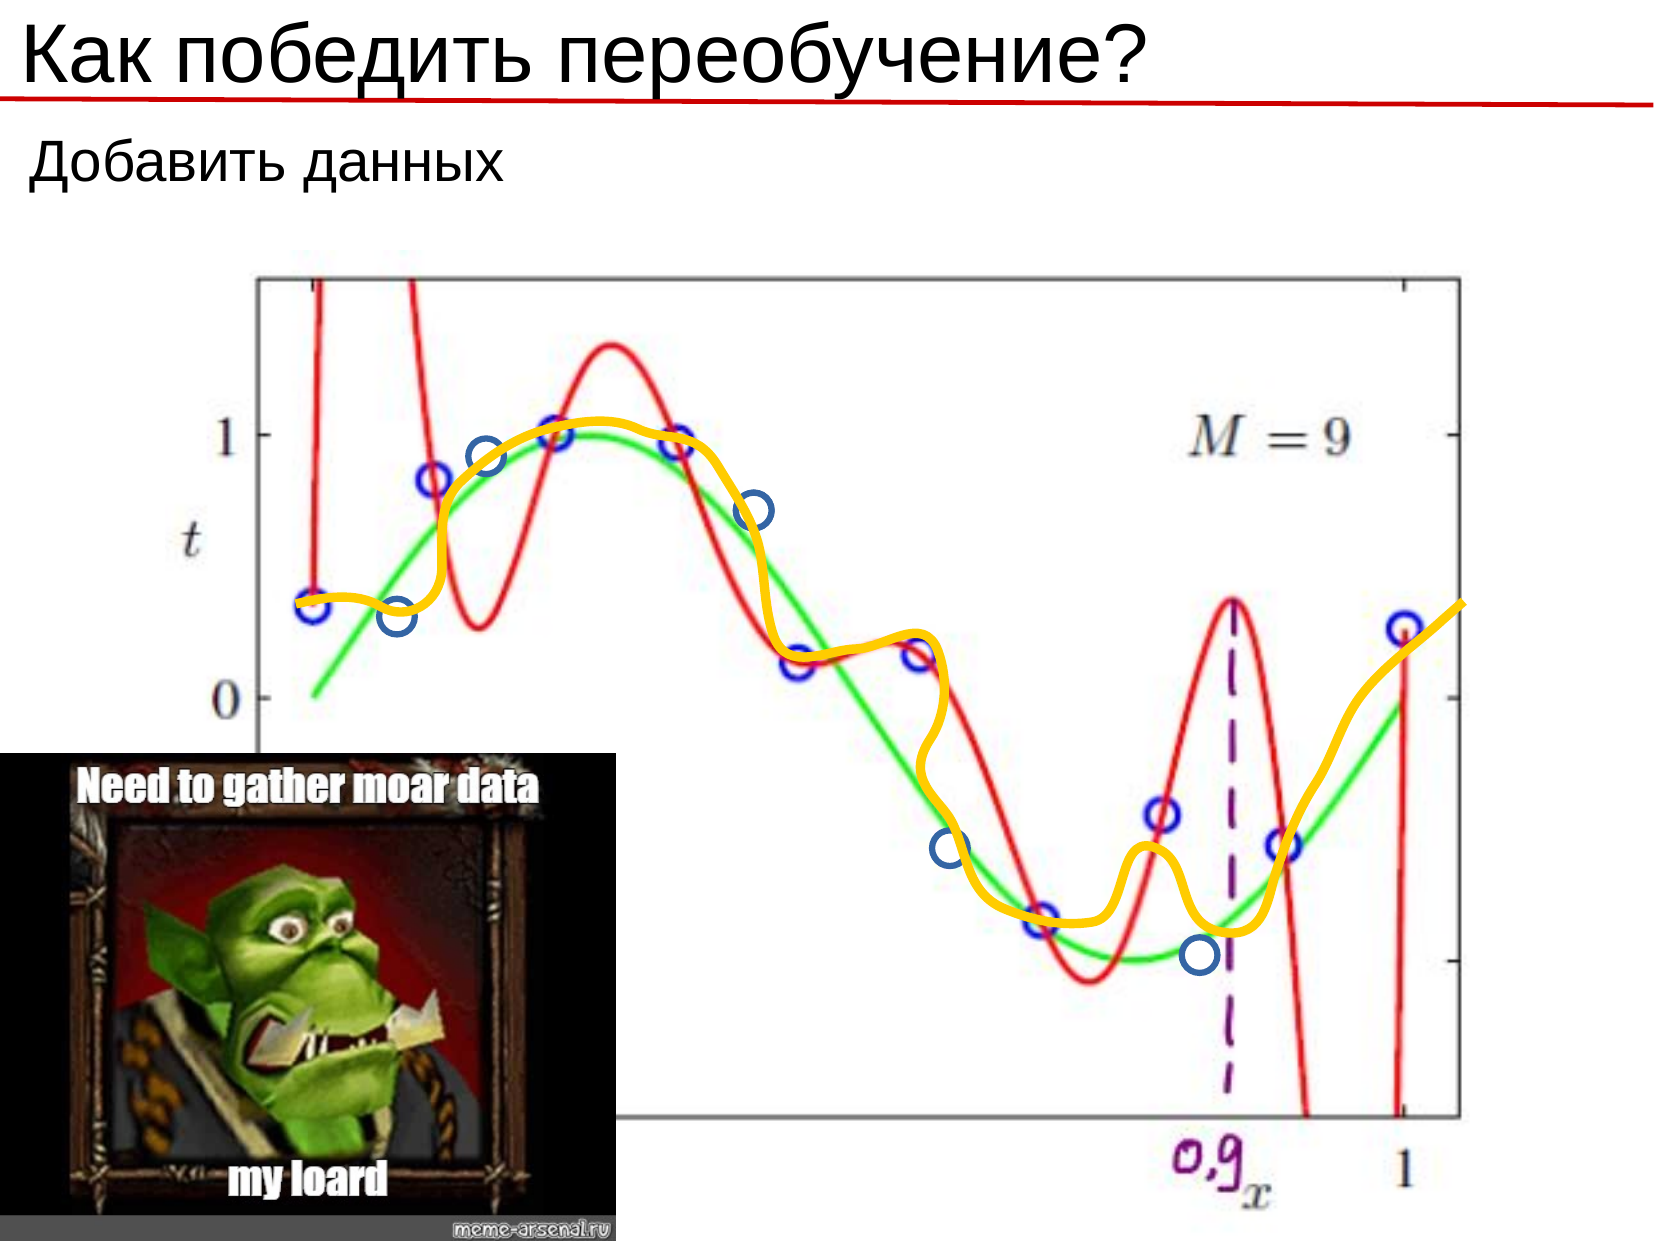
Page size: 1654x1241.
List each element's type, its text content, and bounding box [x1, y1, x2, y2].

text_box [1181, 937, 1218, 973]
text_box [964, 837, 968, 848]
text_box [479, 454, 504, 475]
text_box [932, 830, 961, 867]
text_box Добавить данных [15, 121, 1006, 201]
text_box [468, 438, 500, 466]
text_box [735, 507, 746, 527]
picture [0, 250, 1486, 1241]
text_box [379, 612, 415, 635]
text_box [385, 598, 411, 607]
text_box [743, 492, 772, 528]
text_box Как победить переобучение? [0, 0, 1171, 201]
